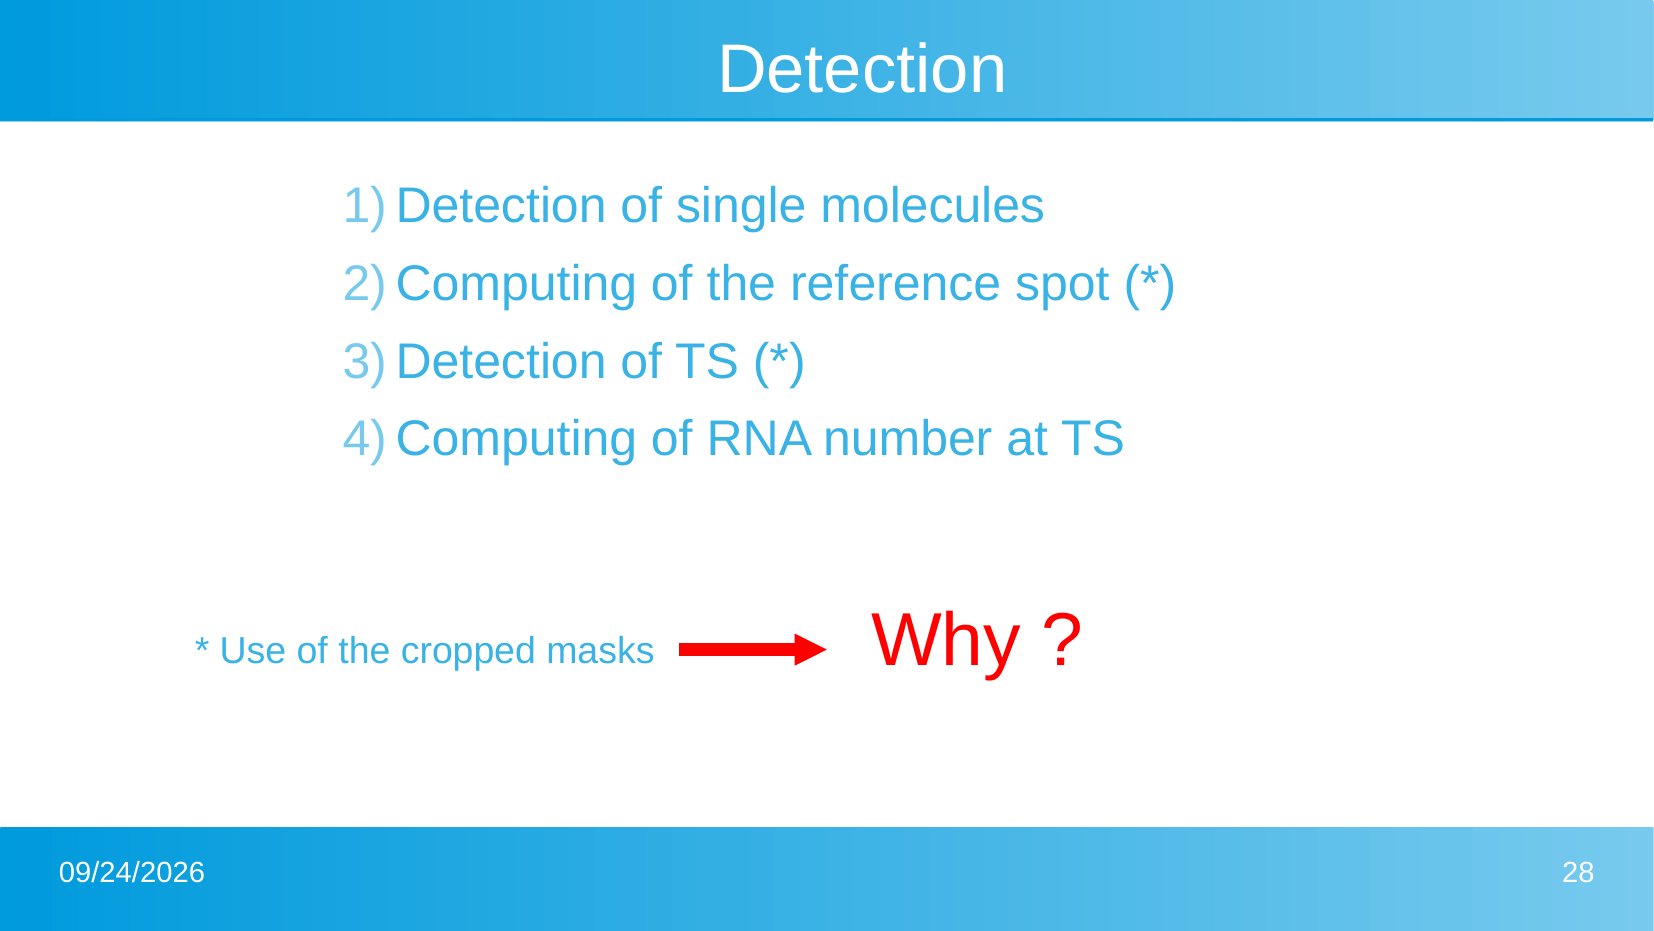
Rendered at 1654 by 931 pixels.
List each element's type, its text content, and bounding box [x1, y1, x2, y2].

text_box * Use of the cropped masks [180, 622, 680, 680]
list Detection of single molecules Computing of the reference spot (*) Detection of TS (*) Computing of RNA number at TS [324, 177, 1329, 266]
title Detection [59, 29, 1595, 108]
text_box Why ? [856, 590, 1359, 677]
